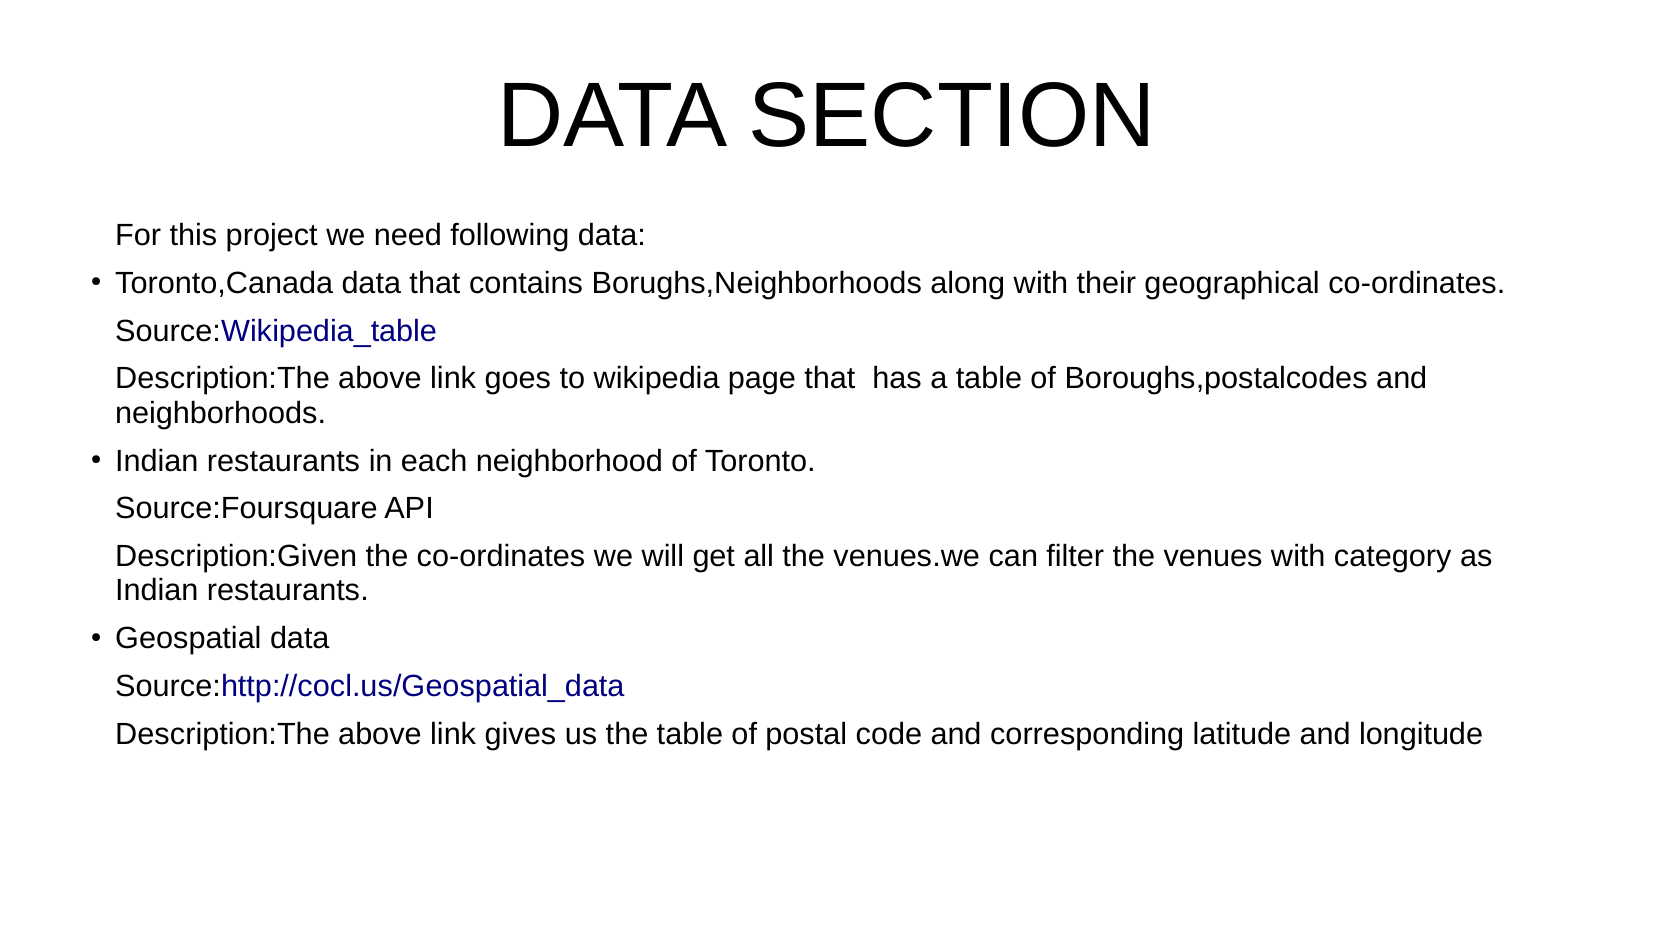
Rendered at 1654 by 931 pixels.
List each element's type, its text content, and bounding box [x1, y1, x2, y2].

list For this project we need following data: Toronto,Canada data that contains Borughs,Neighborhoods along with their geographical co-ordinates. Source:Wikipedia_table Description:The above link goes to wikipedia page that has a table of Boroughs,postalcodes and neighborhoods. Indian restaurants in each neighborhood of Toronto. Source:Foursquare API Description:Given the co-ordinates we will get all the venues.we can filter the venues with category as Indian restaurants. Geospatial data Source:http://cocl.us/Geospatial_data Description:The above link gives us the table of postal code and corresponding latitude and longitude [82, 217, 1571, 758]
title DATA SECTION [82, 37, 1571, 193]
